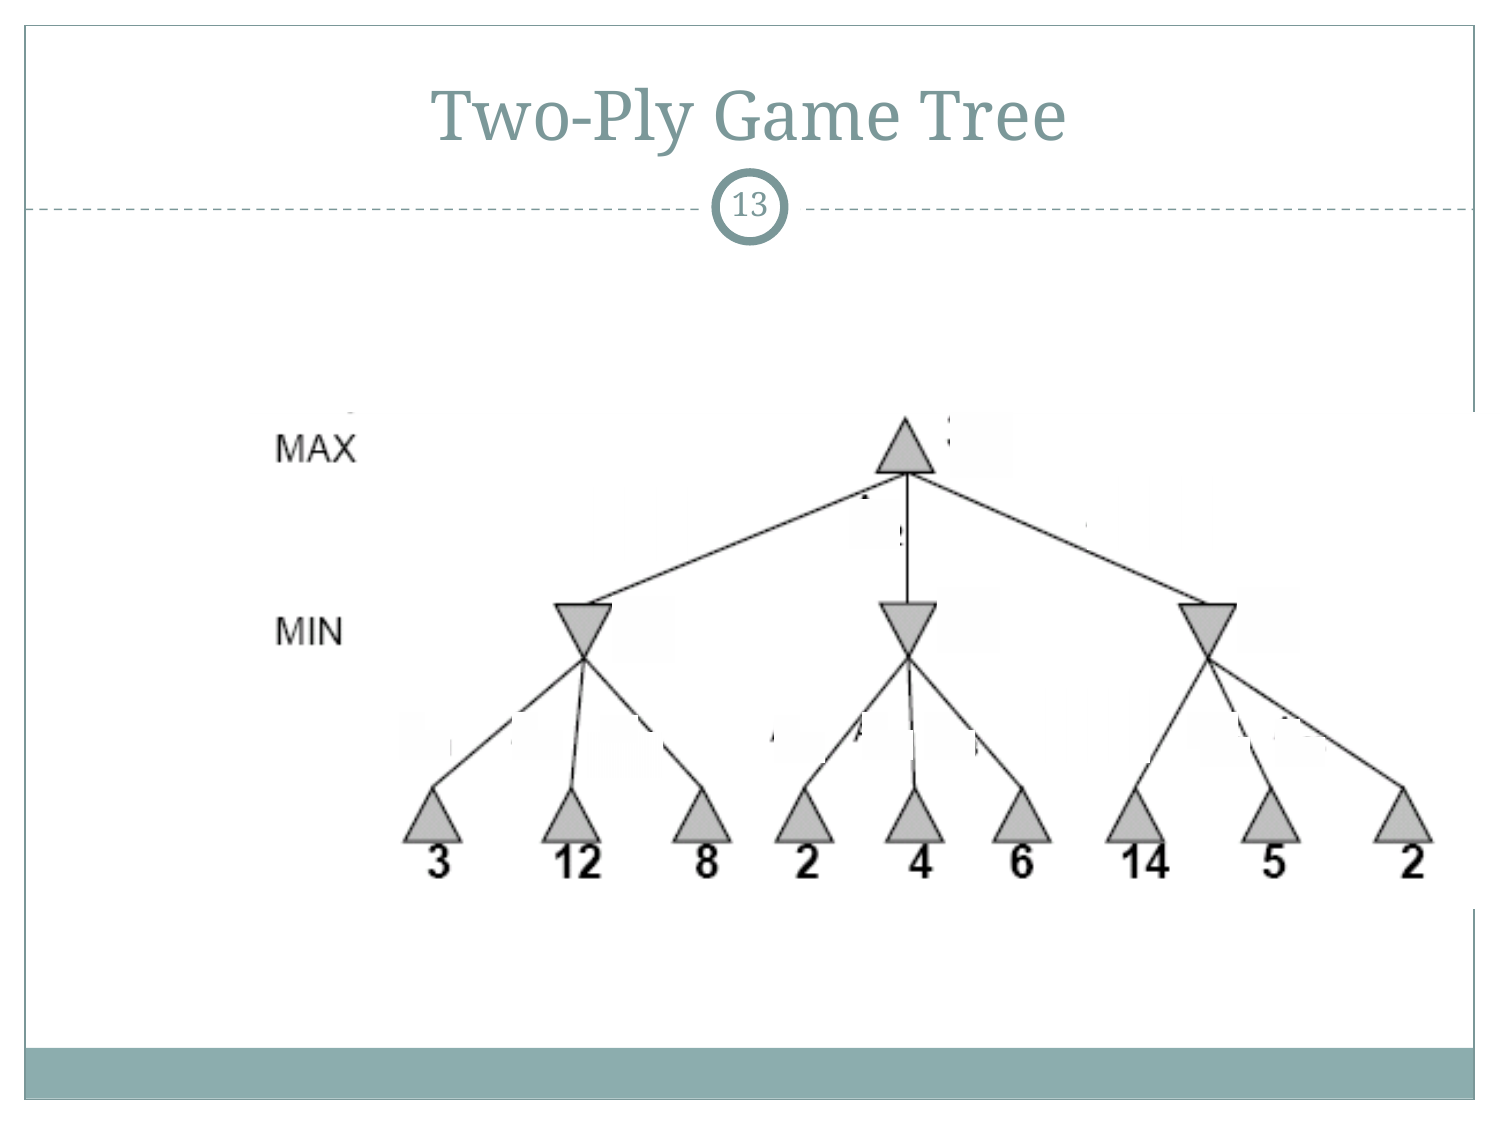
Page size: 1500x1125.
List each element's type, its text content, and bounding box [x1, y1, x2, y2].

picture [249, 412, 1500, 909]
slide_number <number> [712, 170, 788, 243]
title Two-Ply Game Tree [49, 37, 1450, 162]
